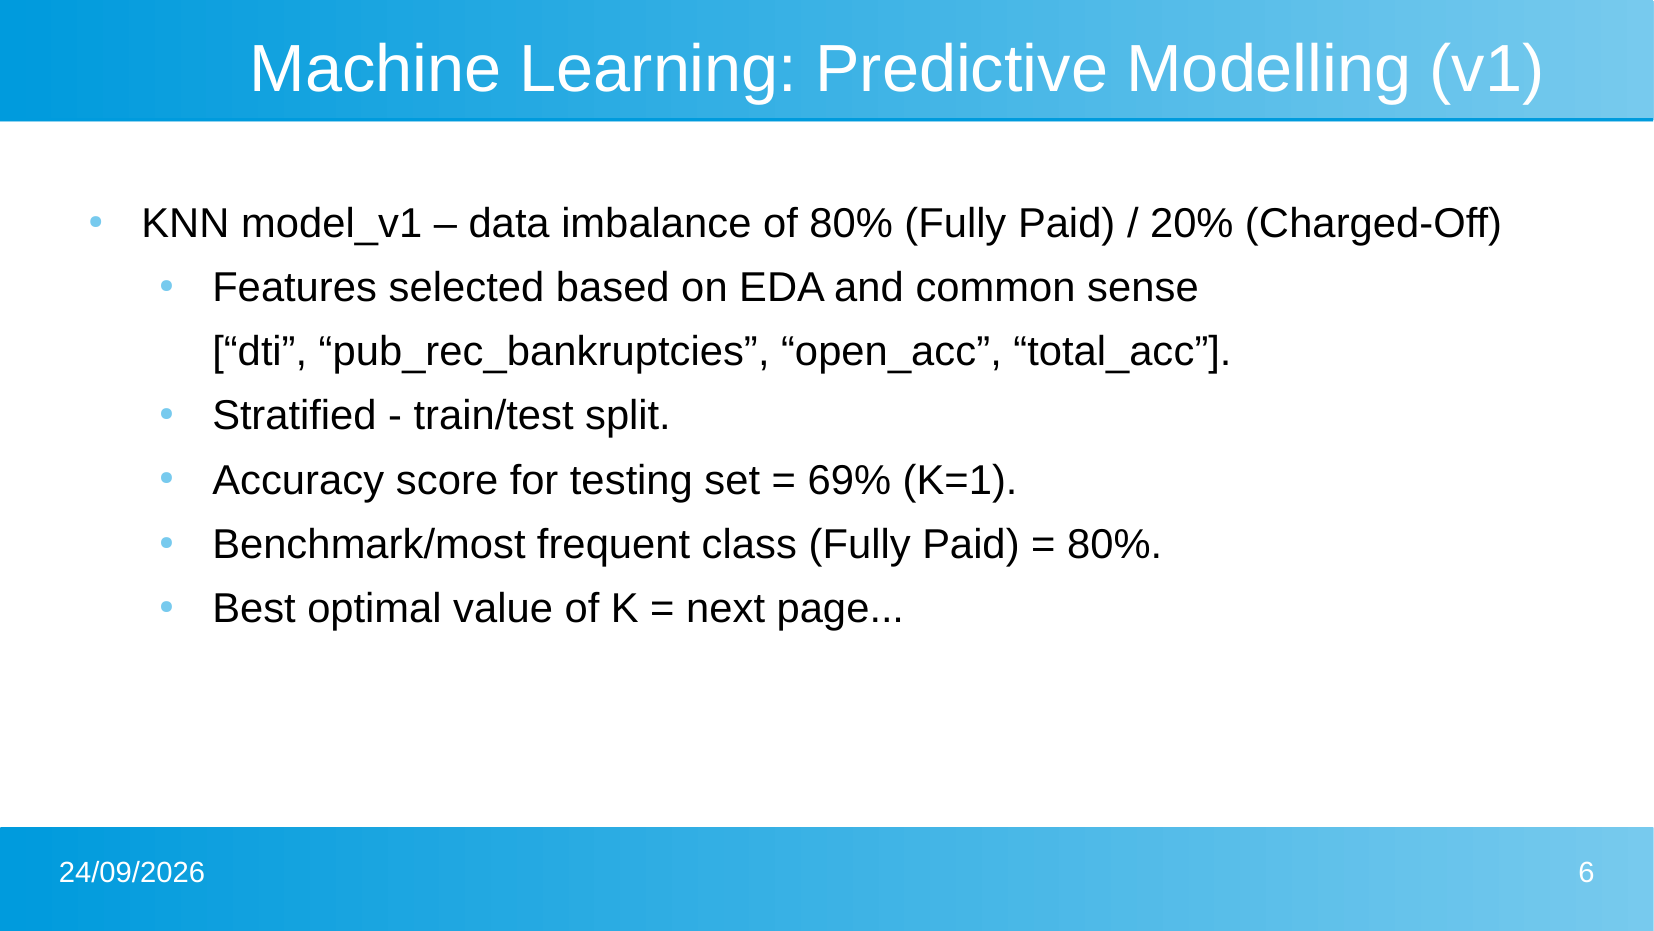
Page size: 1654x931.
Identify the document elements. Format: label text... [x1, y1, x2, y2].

title Machine Learning: Predictive Modelling (v1) [59, 29, 1595, 108]
list KNN model_v1 – data imbalance of 80% (Fully Paid) / 20% (Charged-Off) Features selected based on EDA and common sense [“dti”, “pub_rec_bankruptcies”, “open_acc”, “total_acc”]. Stratified - train/test split. Accuracy score for testing set = 69% (K=1). Benchmark/most frequent class (Fully Paid) = 80%. Best optimal value of K = next page... [70, 199, 1607, 656]
